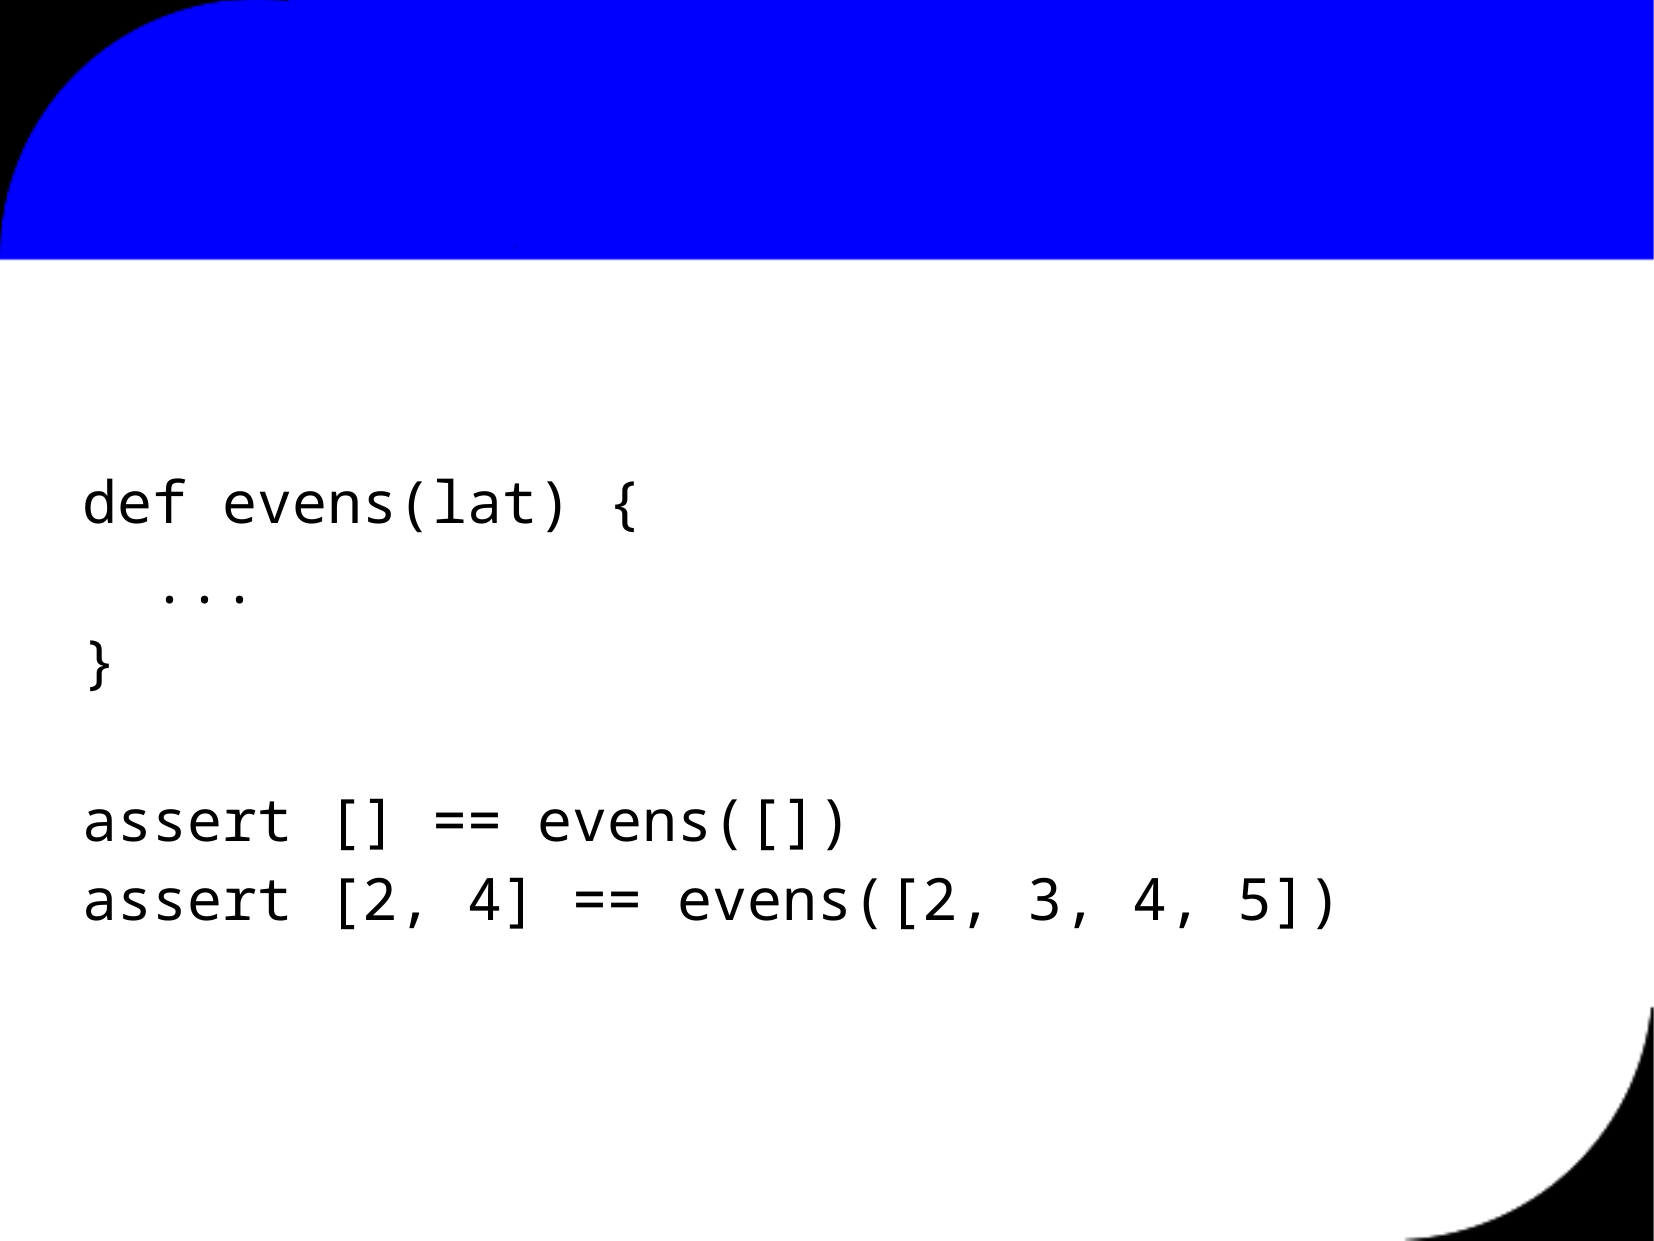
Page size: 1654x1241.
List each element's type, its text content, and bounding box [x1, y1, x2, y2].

subtitle def evens(lat) { ... } assert [] == evens([]) assert [2, 4] == evens([2, 3, 4, 5]) [82, 297, 1571, 1102]
picture [0, 0, 1654, 1241]
